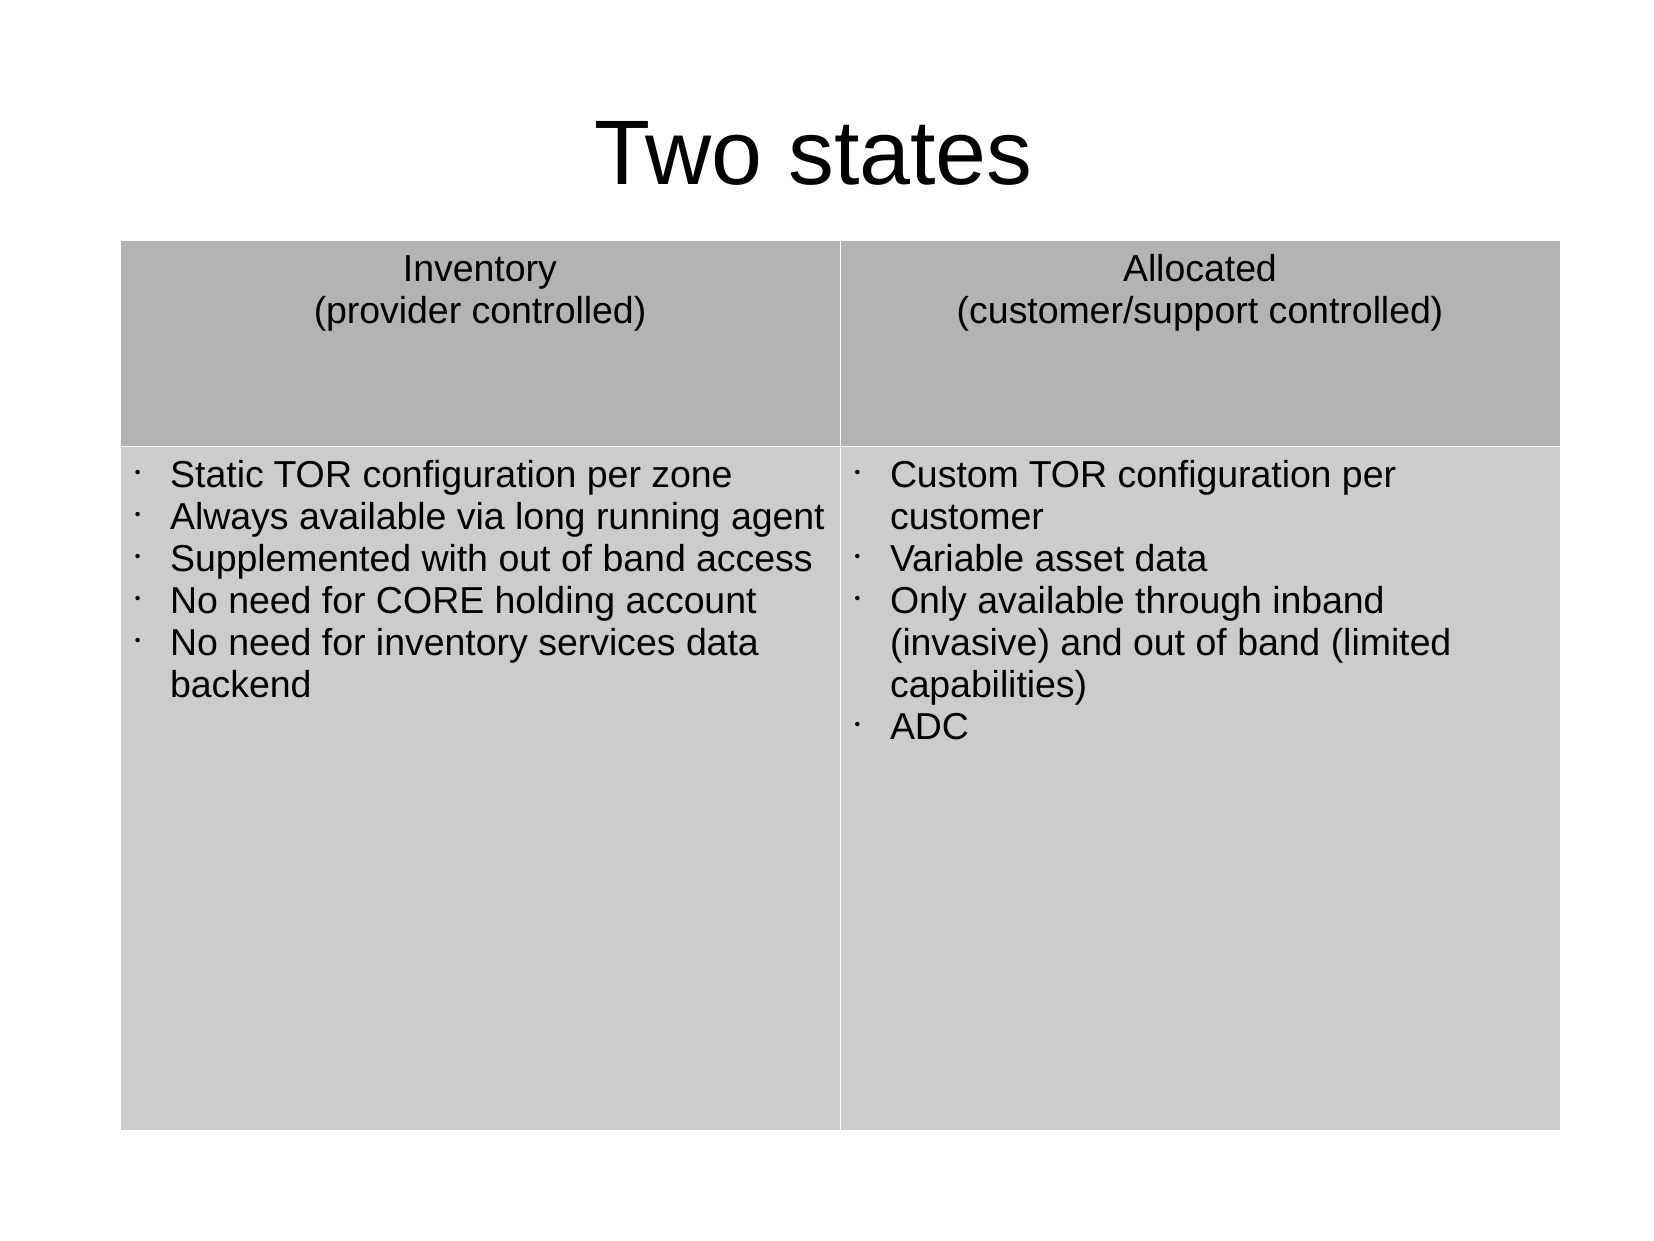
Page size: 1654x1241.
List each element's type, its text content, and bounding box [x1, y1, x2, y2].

table_header Inventory (provider controlled) [121, 241, 840, 446]
title Two states [82, 49, 1571, 257]
table_cell Static TOR configuration per zone Always available via long running agent Supplemented with out of band access No need for CORE holding account No need for inventory services data backend [121, 447, 840, 1130]
table_header Allocated (customer/support controlled) [841, 241, 1560, 446]
table_cell Custom TOR configuration per customer Variable asset data Only available through inband (invasive) and out of band (limited capabilities) ADC [841, 447, 1560, 1130]
